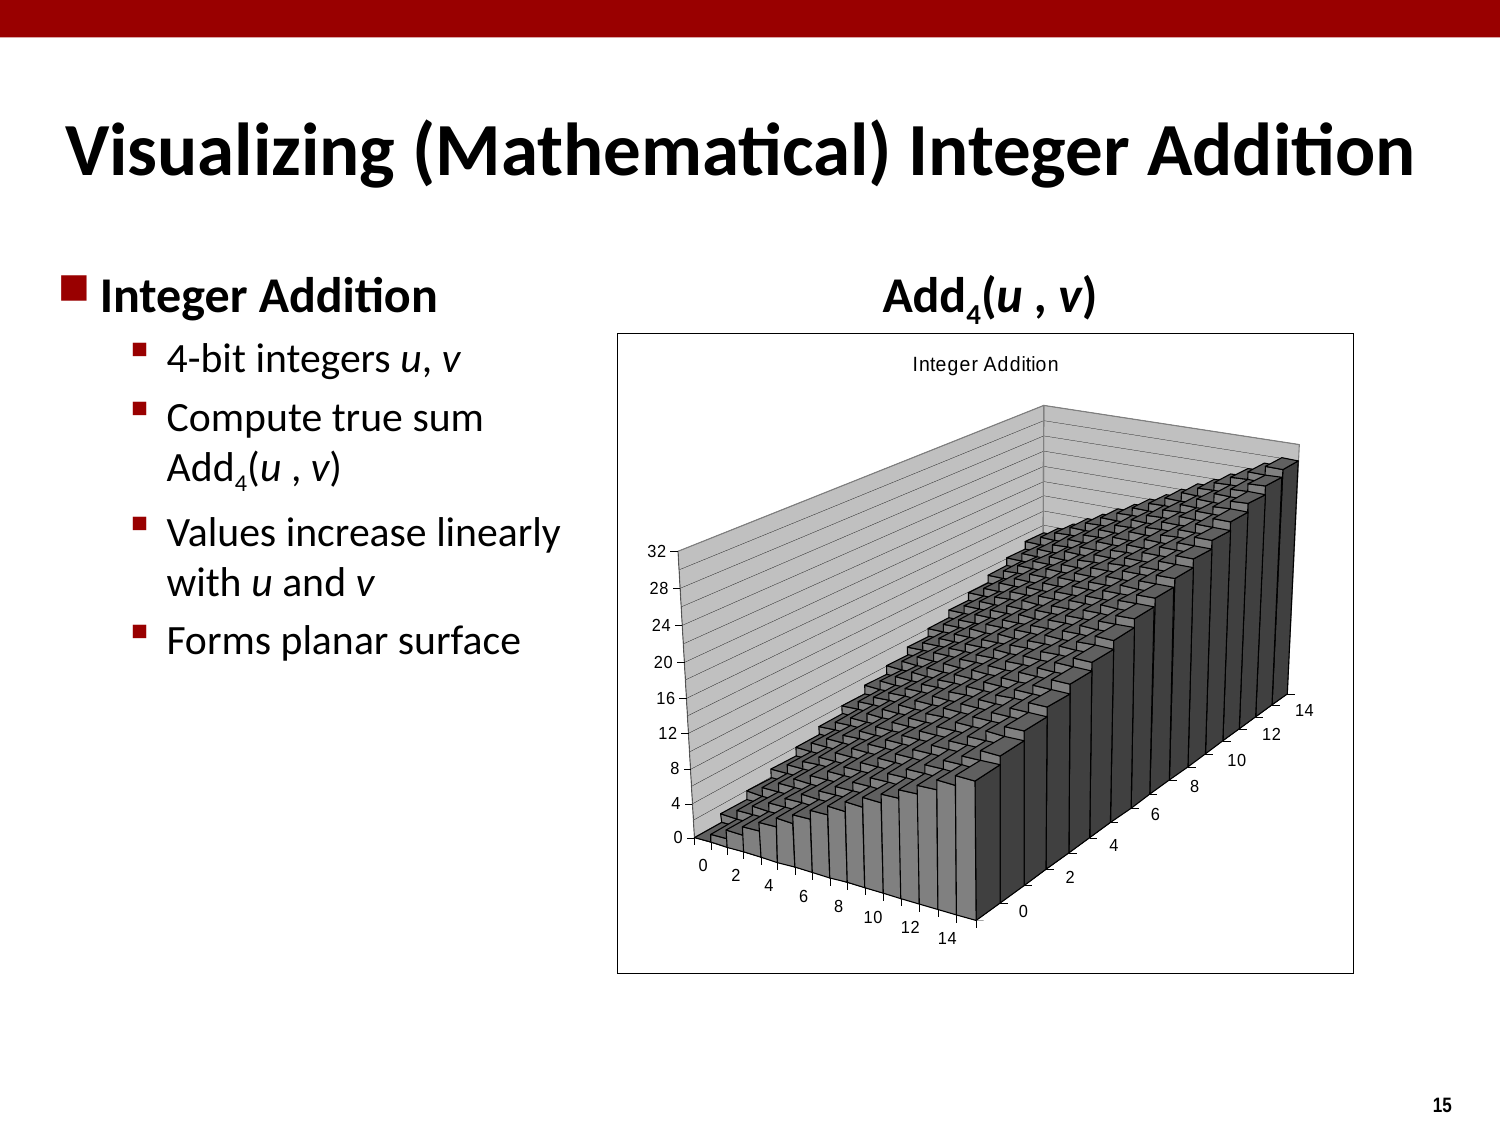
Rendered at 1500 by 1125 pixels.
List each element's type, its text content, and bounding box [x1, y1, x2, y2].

text_box Add4(u , v) [867, 255, 1113, 329]
list Integer Addition 4-bit integers u, v Compute true sum Add4(u , v) Values increase linearly with u and v Forms planar surface [47, 255, 588, 1113]
title Visualizing (Mathematical) Integer Addition [50, 99, 1500, 192]
picture [612, 329, 1361, 980]
